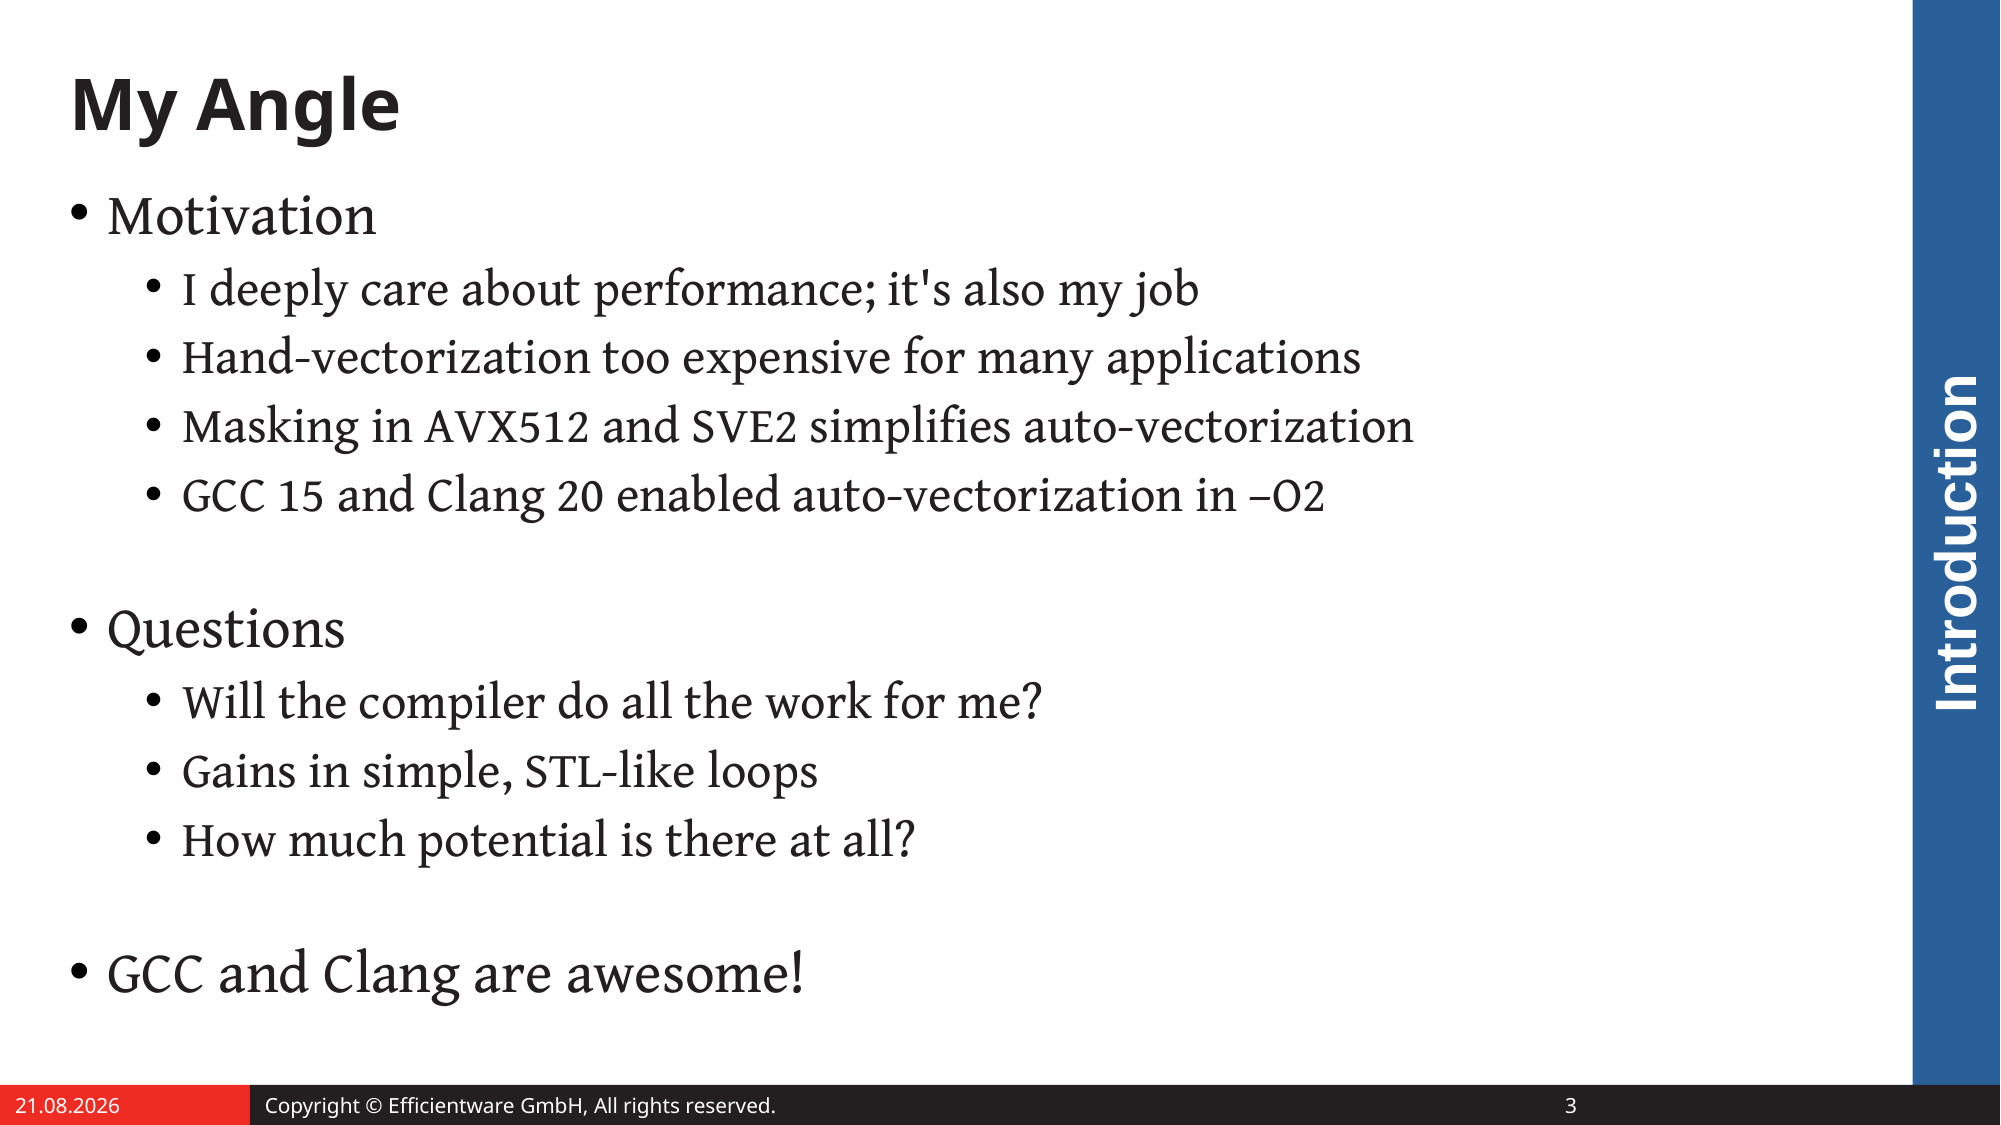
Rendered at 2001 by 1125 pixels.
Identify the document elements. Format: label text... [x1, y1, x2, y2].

title My Angle [55, 52, 1945, 156]
footer Copyright © Efficientware GmbH, All rights reserved. [249, 1084, 1550, 1125]
text_box Introduction [1912, 0, 2000, 1084]
list Motivation I deeply care about performance; it's also my job Hand-vectorization too expensive for many applications Masking in AVX512 and SVE2 simplifies auto-vectorization GCC 15 and Clang 20 enabled auto-vectorization in –O2 Questions Will the compiler do all the work for me? Gains in simple, STL-like loops How much potential is there at all? GCC and Clang are awesome! [55, 176, 1945, 1063]
slide_number 30.10.2025 [0, 1084, 249, 1125]
slide_number <number> [1550, 1084, 2000, 1125]
